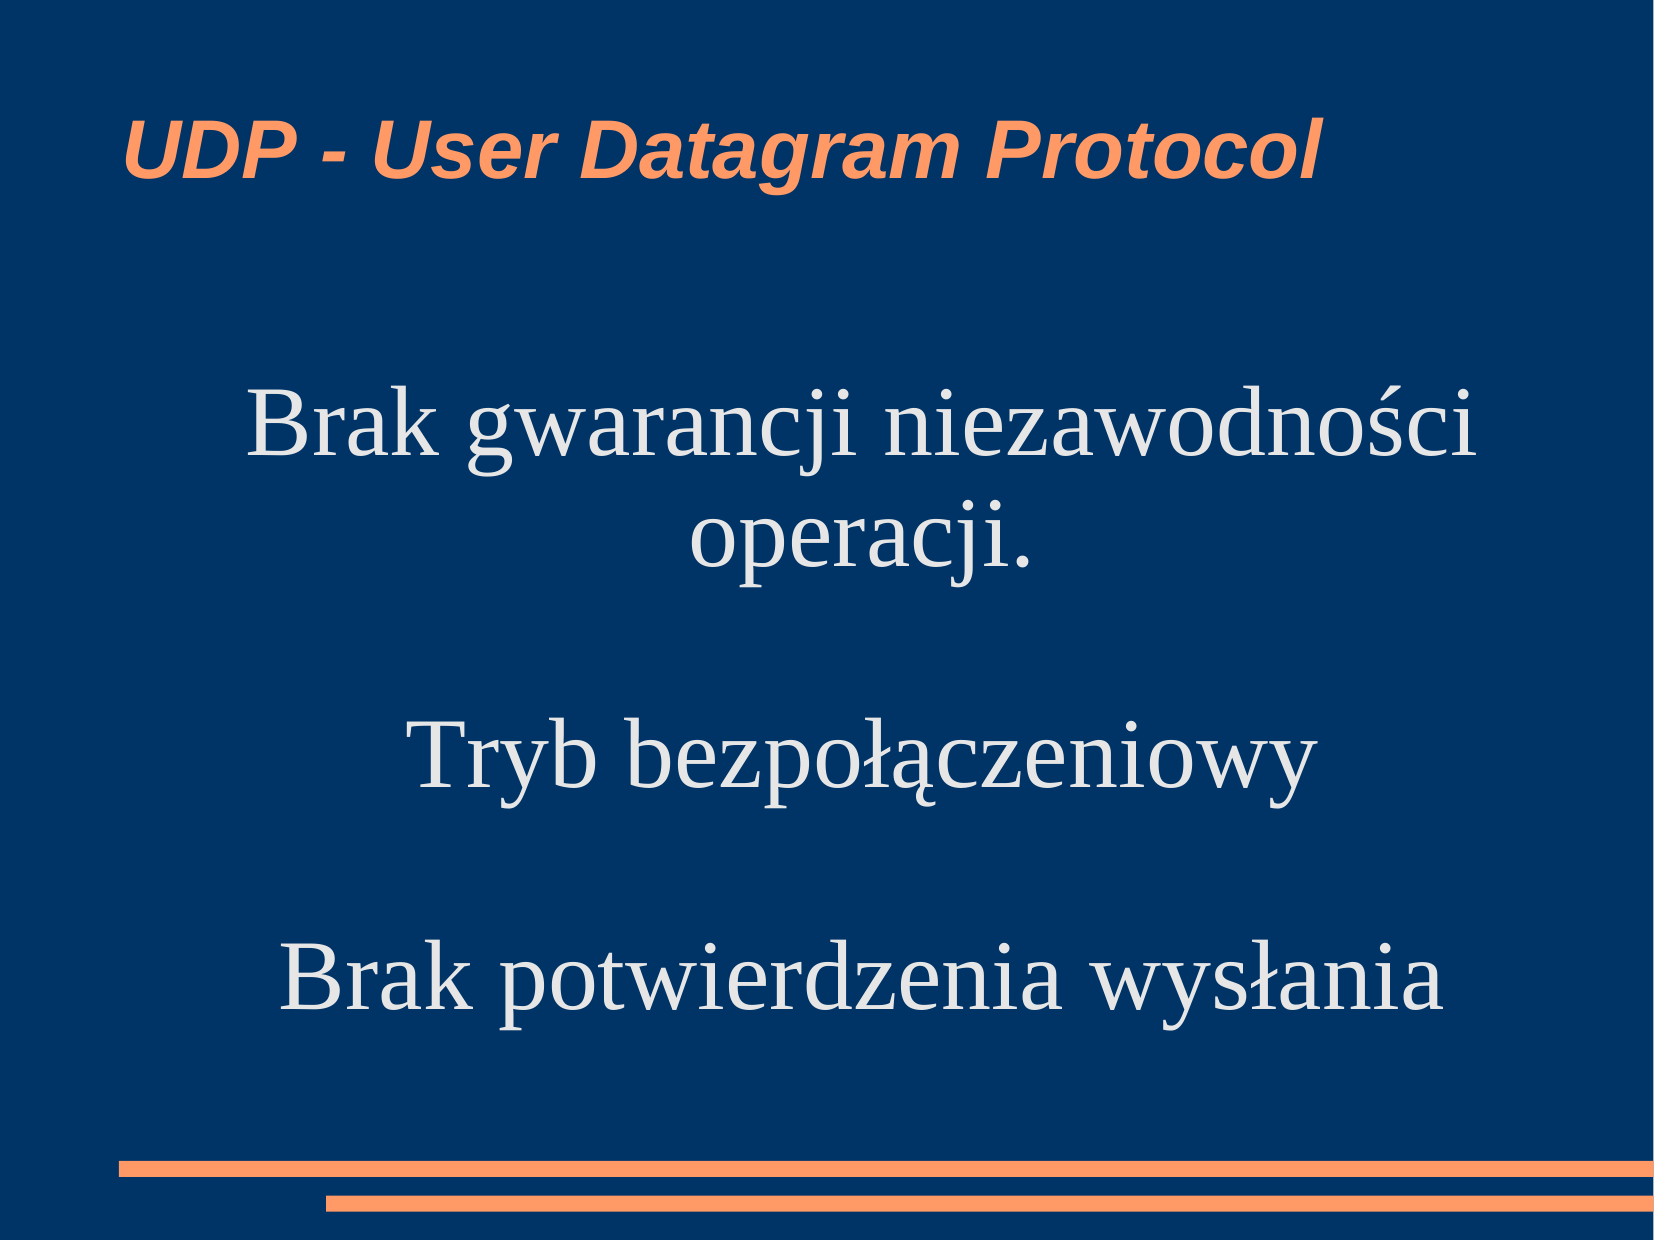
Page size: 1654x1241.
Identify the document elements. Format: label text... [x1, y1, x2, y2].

list Brak gwarancji niezawodności operacji. Tryb bezpołączeniowy Brak potwierdzenia wysłania [82, 366, 1571, 1186]
title UDP - User Datagram Protocol [121, 46, 1534, 254]
